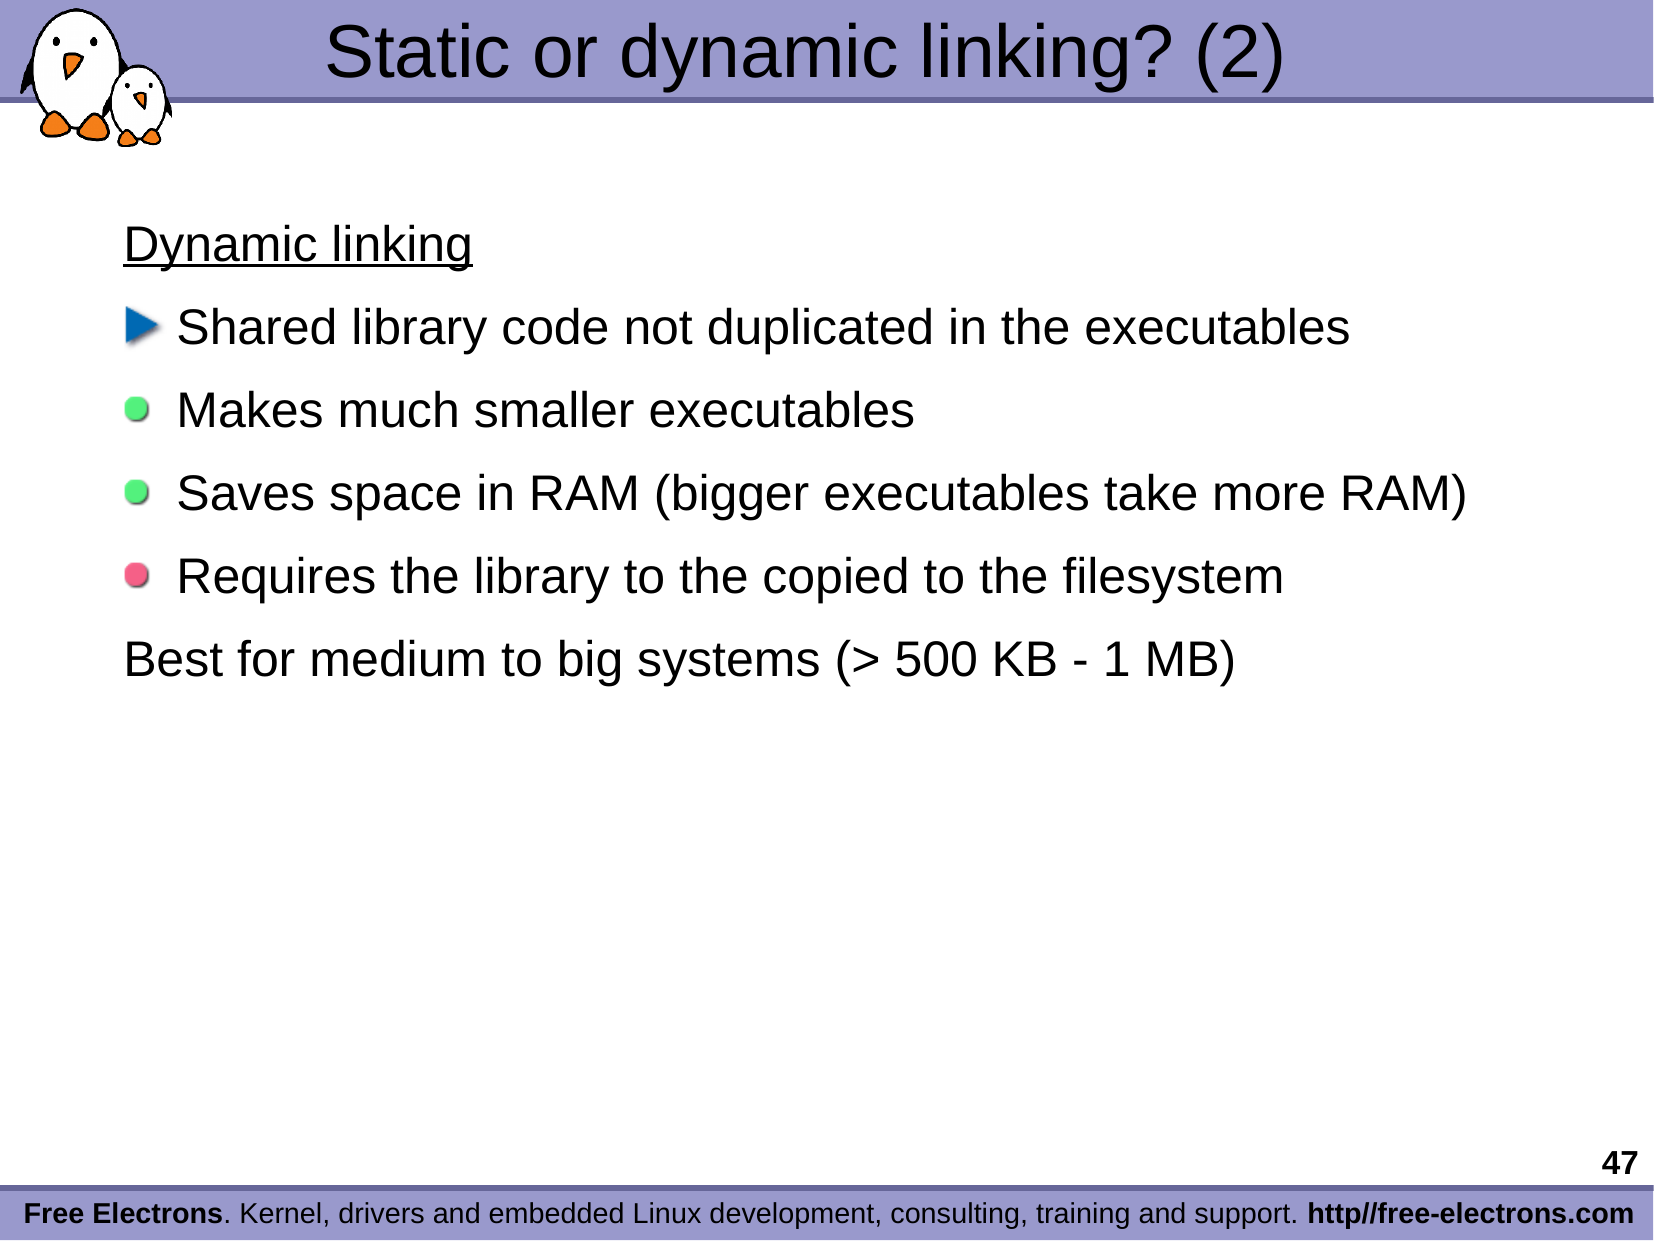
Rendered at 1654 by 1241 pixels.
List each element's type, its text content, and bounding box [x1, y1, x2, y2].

list Dynamic linking Shared library code not duplicated in the executables Makes much smaller executables Saves space in RAM (bigger executables take more RAM) Requires the library to the copied to the filesystem Best for medium to big systems (> 500 KB - 1 MB) [105, 216, 1518, 1066]
picture [20, 8, 172, 147]
title Static or dynamic linking? (2) [60, 0, 1551, 103]
